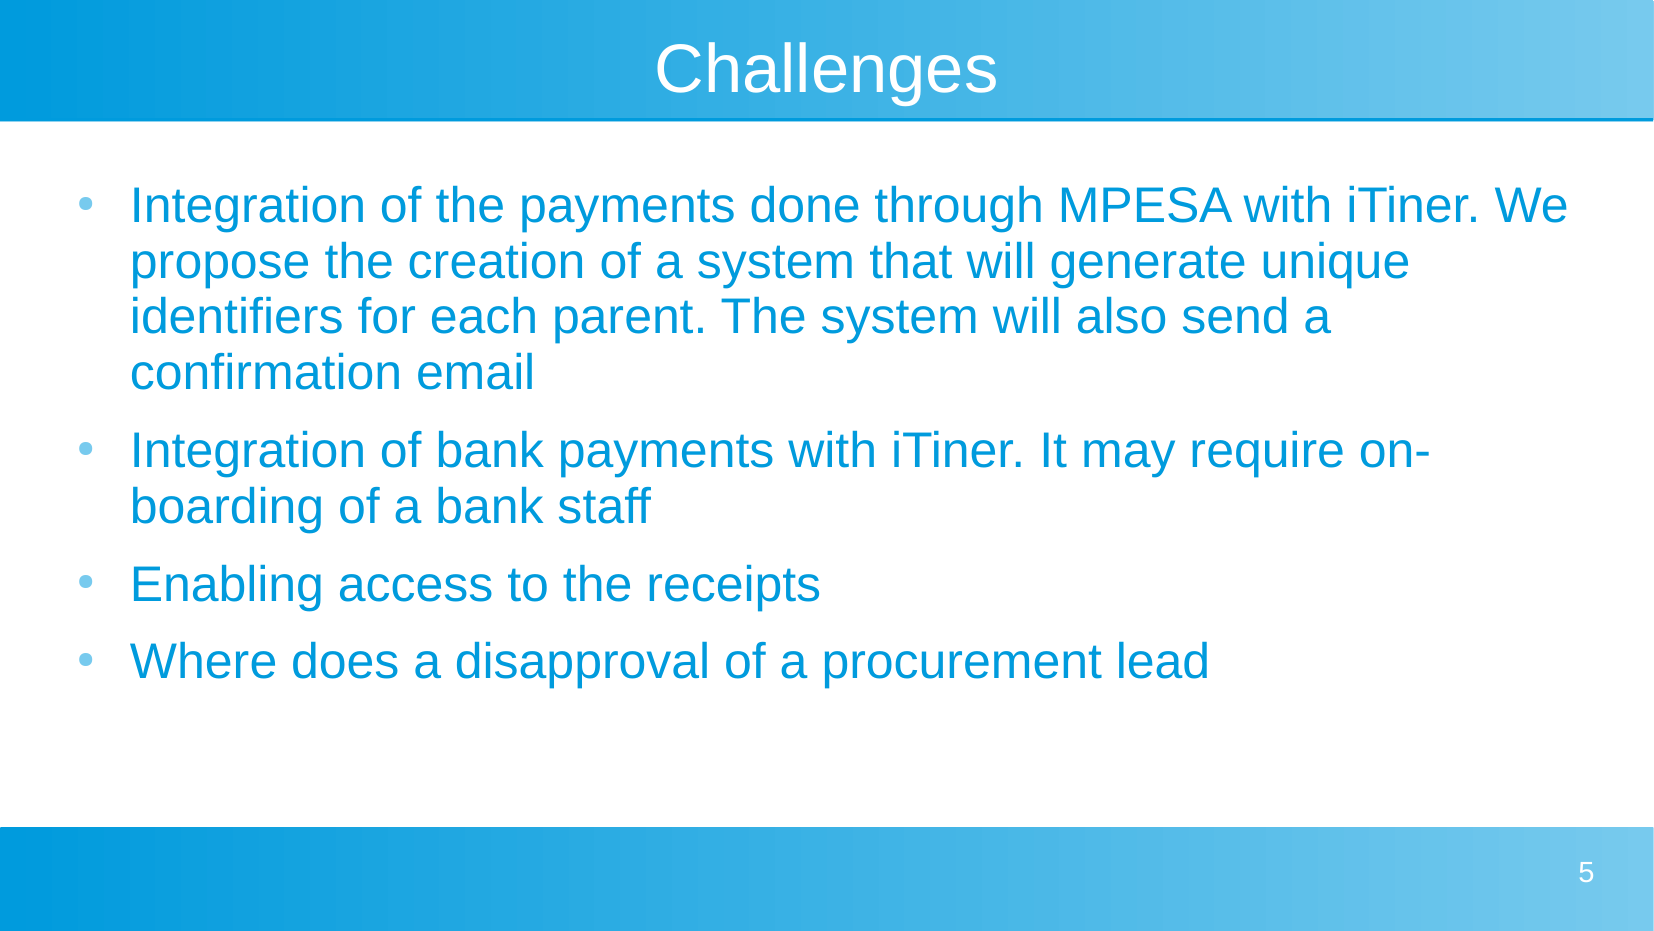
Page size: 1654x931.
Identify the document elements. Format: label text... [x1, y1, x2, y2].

list Integration of the payments done through MPESA with iTiner. We propose the creation of a system that will generate unique identifiers for each parent. The system will also send a confirmation email Integration of bank payments with iTiner. It may require on-boarding of a bank staff Enabling access to the receipts Where does a disapproval of a procurement lead [59, 177, 1595, 768]
title Challenges [59, 29, 1595, 108]
